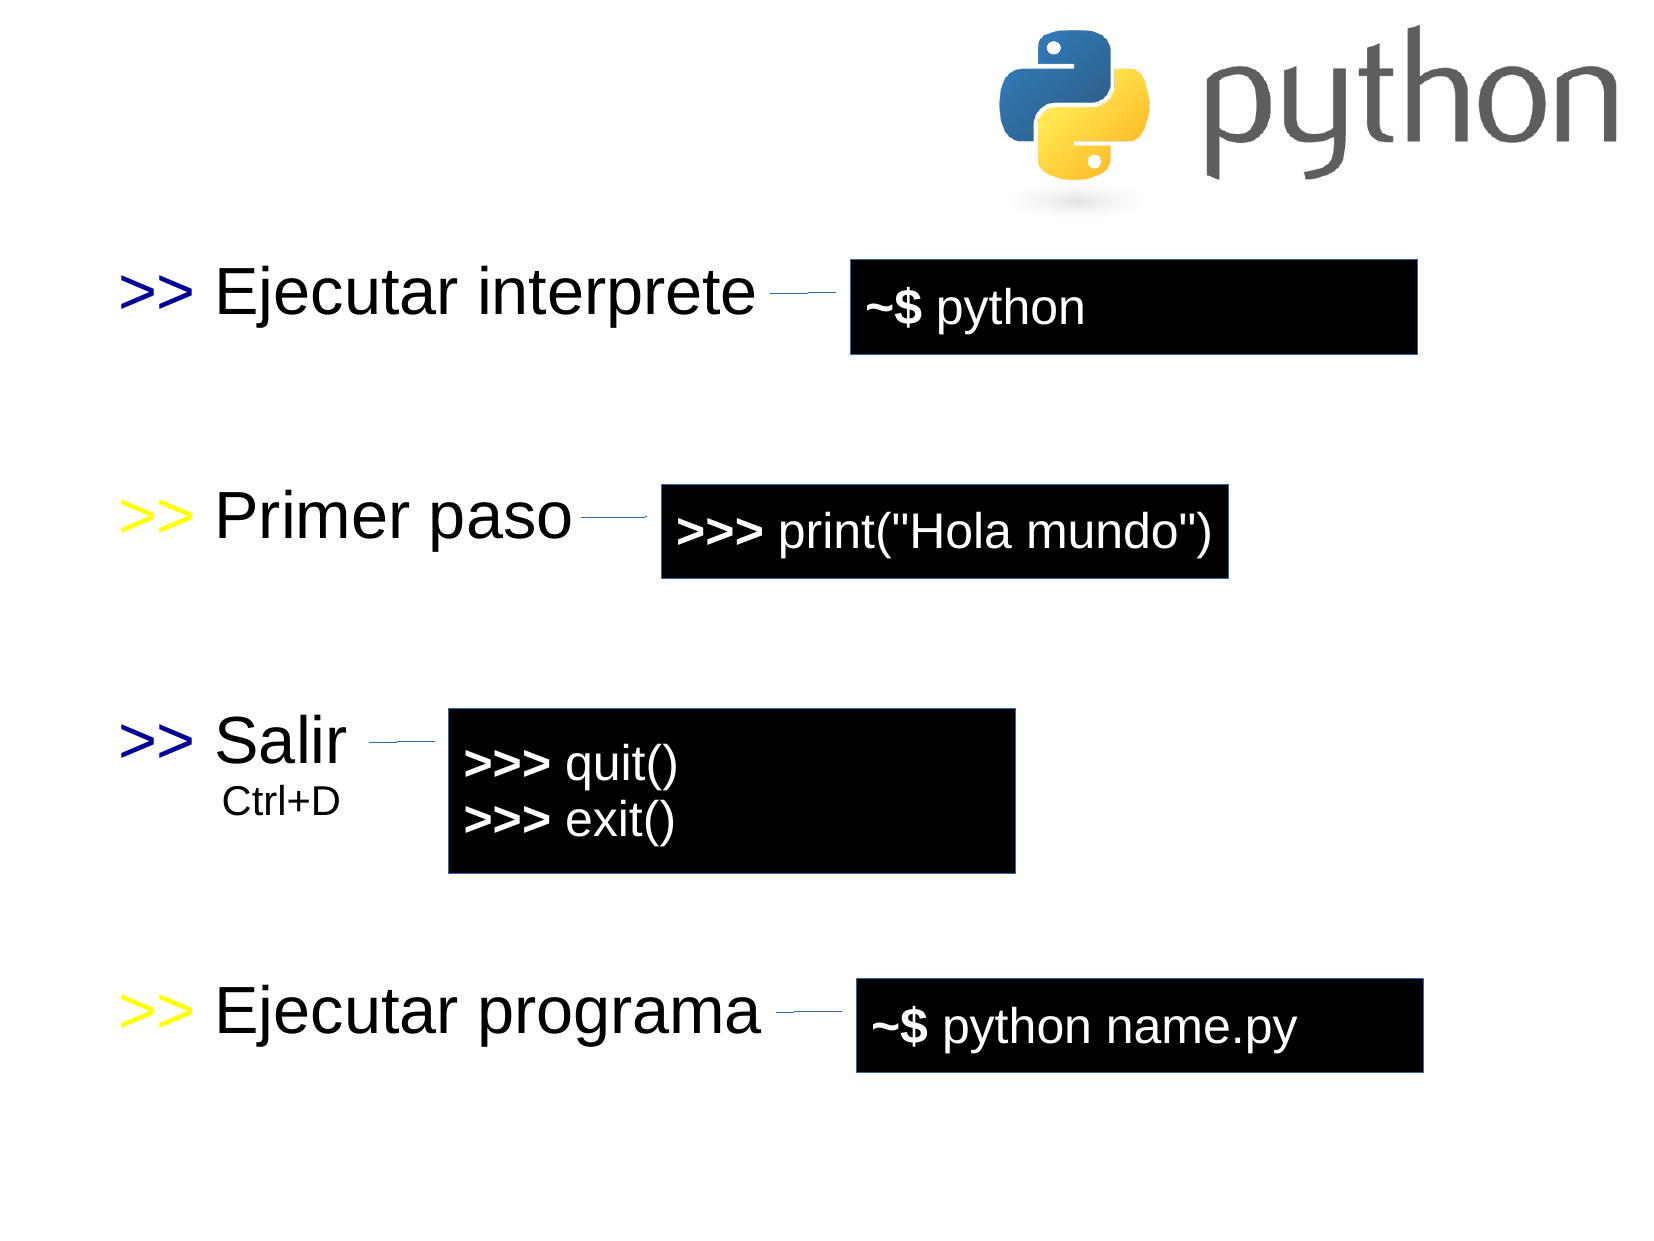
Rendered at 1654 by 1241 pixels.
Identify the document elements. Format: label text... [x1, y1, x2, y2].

text_box >>> print("Hola mundo") [661, 484, 1228, 579]
picture [921, 0, 1654, 260]
subtitle >> Ejecutar interprete >> Primer paso >> Salir Ctrl+D >> Ejecutar programa [118, 203, 1512, 1099]
text_box ~$ python name.py [856, 979, 1423, 1073]
text_box ~$ python [850, 260, 1417, 354]
text_box >>> quit() >>> exit() [449, 709, 1016, 874]
